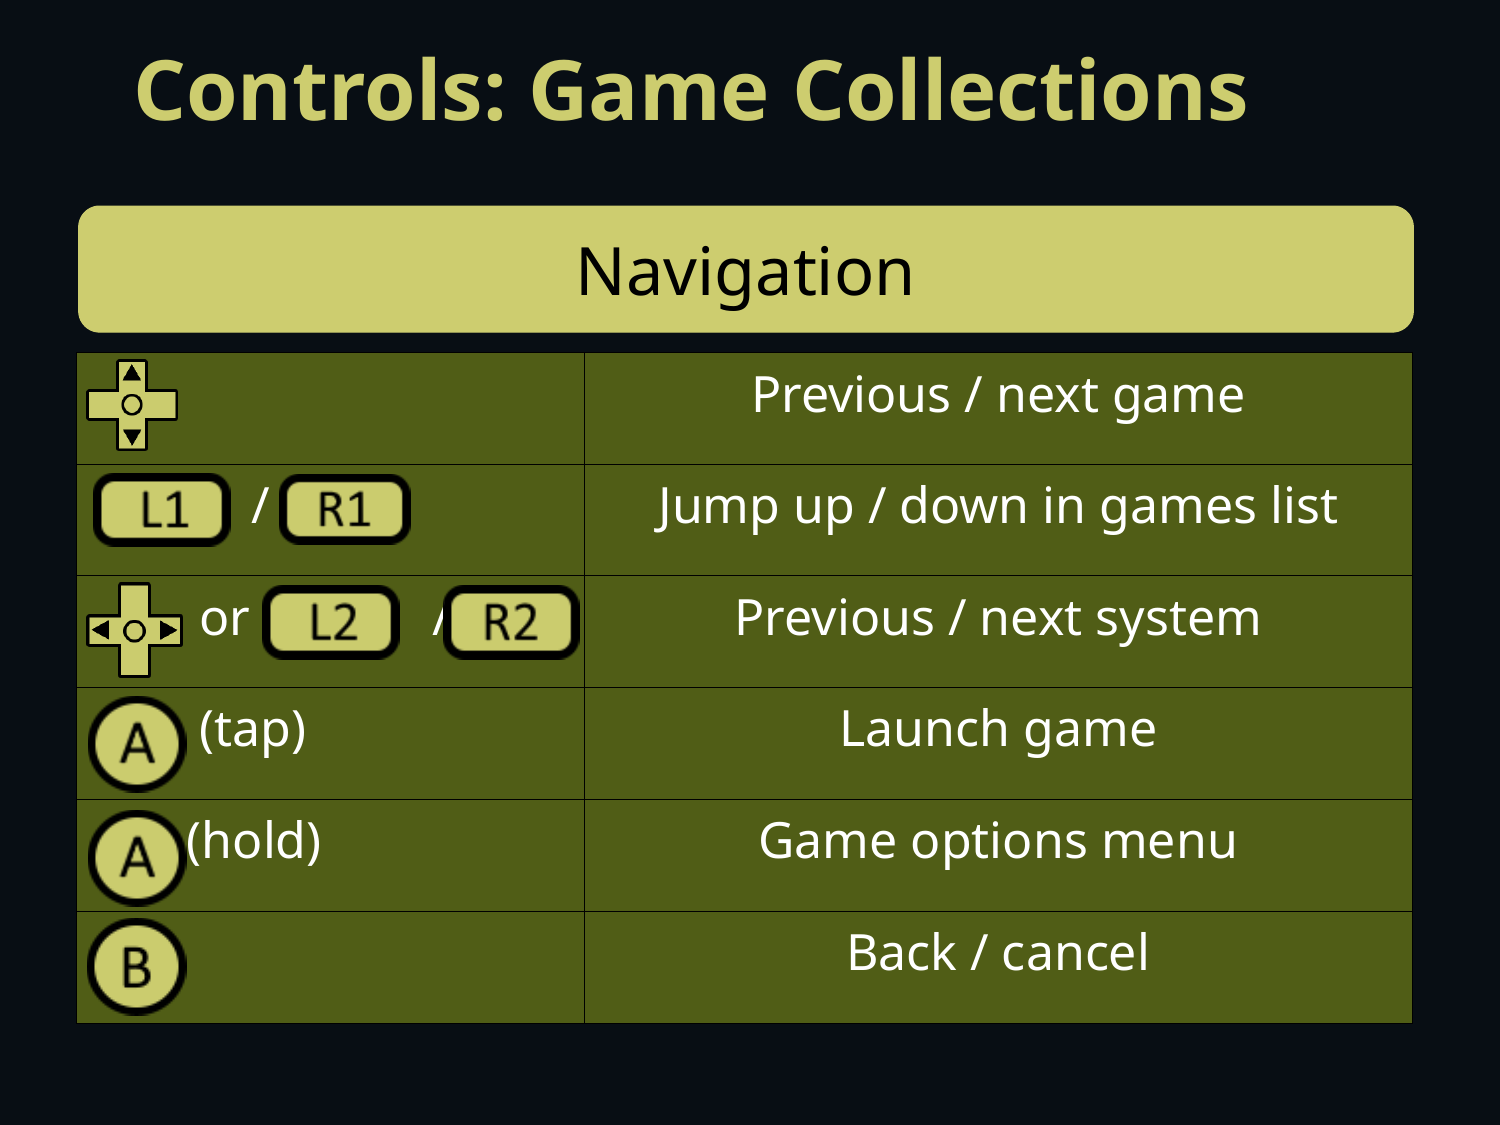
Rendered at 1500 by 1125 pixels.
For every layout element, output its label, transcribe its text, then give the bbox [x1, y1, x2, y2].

table_cell Jump up / down in games list [585, 465, 1412, 575]
picture [88, 810, 187, 907]
table_header [77, 353, 584, 464]
text_box Controls: Game Collections [118, 23, 1348, 152]
table_header Previous / next game [585, 353, 1412, 464]
picture [262, 585, 400, 660]
table_cell [77, 912, 584, 1023]
picture [88, 696, 187, 793]
picture [86, 359, 178, 451]
picture [93, 473, 231, 547]
text_box Navigation [78, 206, 1414, 333]
table_cell Previous / next system [585, 576, 1412, 687]
table_cell Game options menu [585, 800, 1412, 911]
table_cell (tap) [77, 688, 584, 799]
picture [86, 582, 183, 678]
picture [279, 474, 411, 545]
picture [87, 918, 187, 1016]
picture [443, 585, 580, 660]
table_cell (hold) [77, 800, 584, 911]
table_cell Launch game [585, 688, 1412, 799]
table_cell / [77, 465, 584, 575]
table_cell or / [77, 576, 584, 687]
table_cell Back / cancel [585, 912, 1412, 1023]
